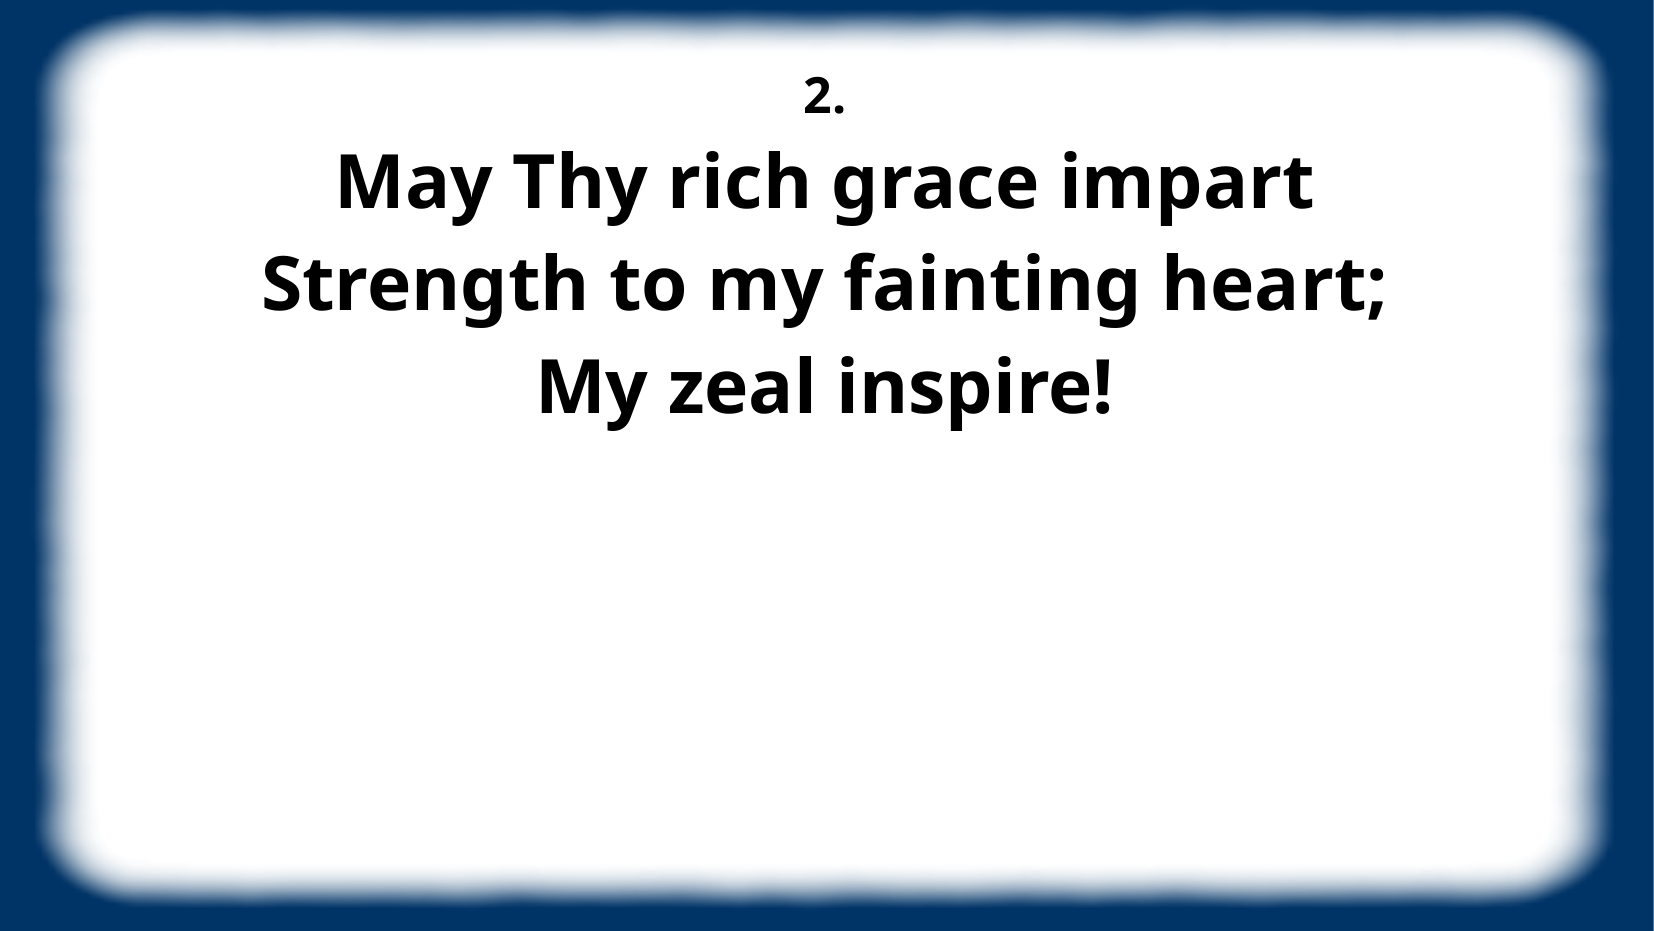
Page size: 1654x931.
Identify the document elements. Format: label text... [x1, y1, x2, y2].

text_box 2. May Thy rich grace impart Strength to my fainting heart; My zeal inspire! [75, 52, 1576, 466]
picture [0, 0, 1654, 931]
